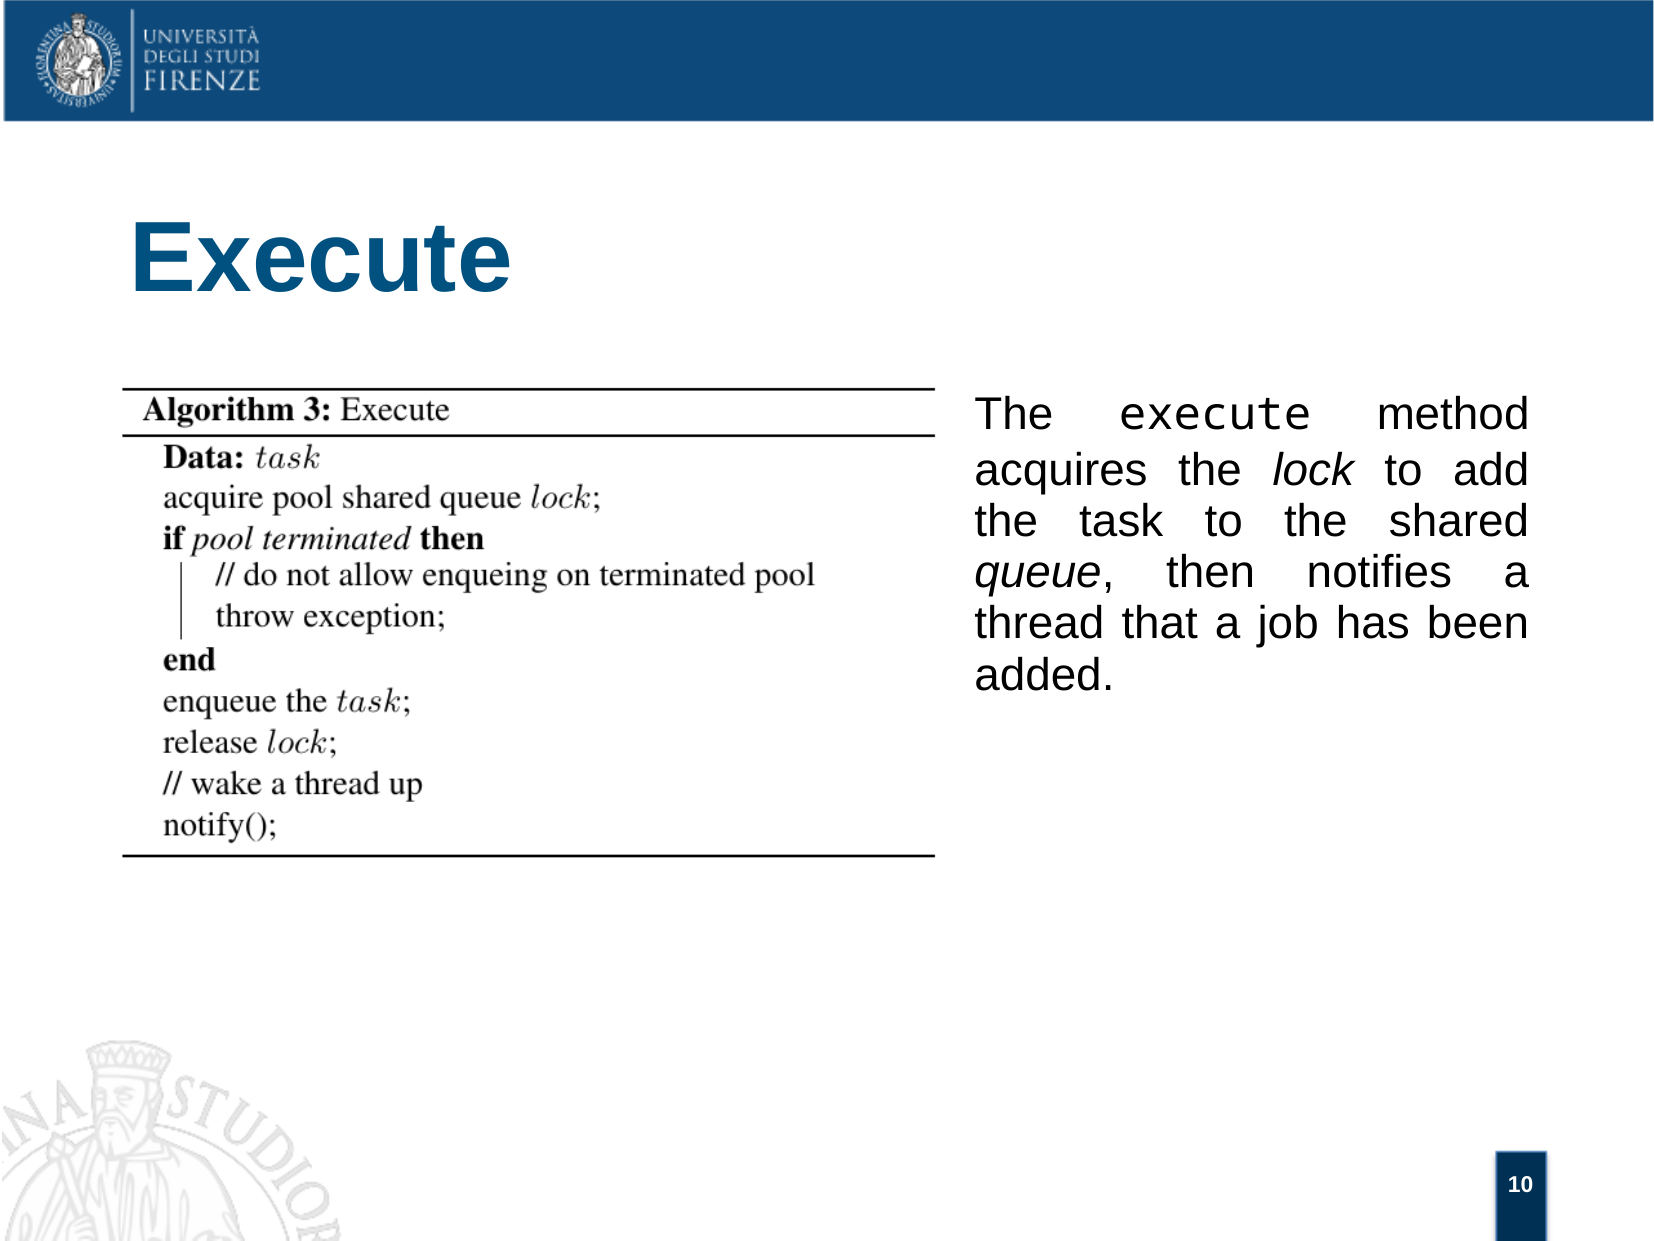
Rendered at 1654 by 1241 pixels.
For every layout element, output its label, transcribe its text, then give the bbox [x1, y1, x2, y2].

text_box 10 [1505, 1160, 1536, 1208]
text_box Execute [129, 134, 993, 323]
text_box The execute method acquires the lock to add the task to the shared queue, then notifies a thread that a job has been added. [974, 381, 1530, 1034]
picture [2, 0, 1654, 1241]
